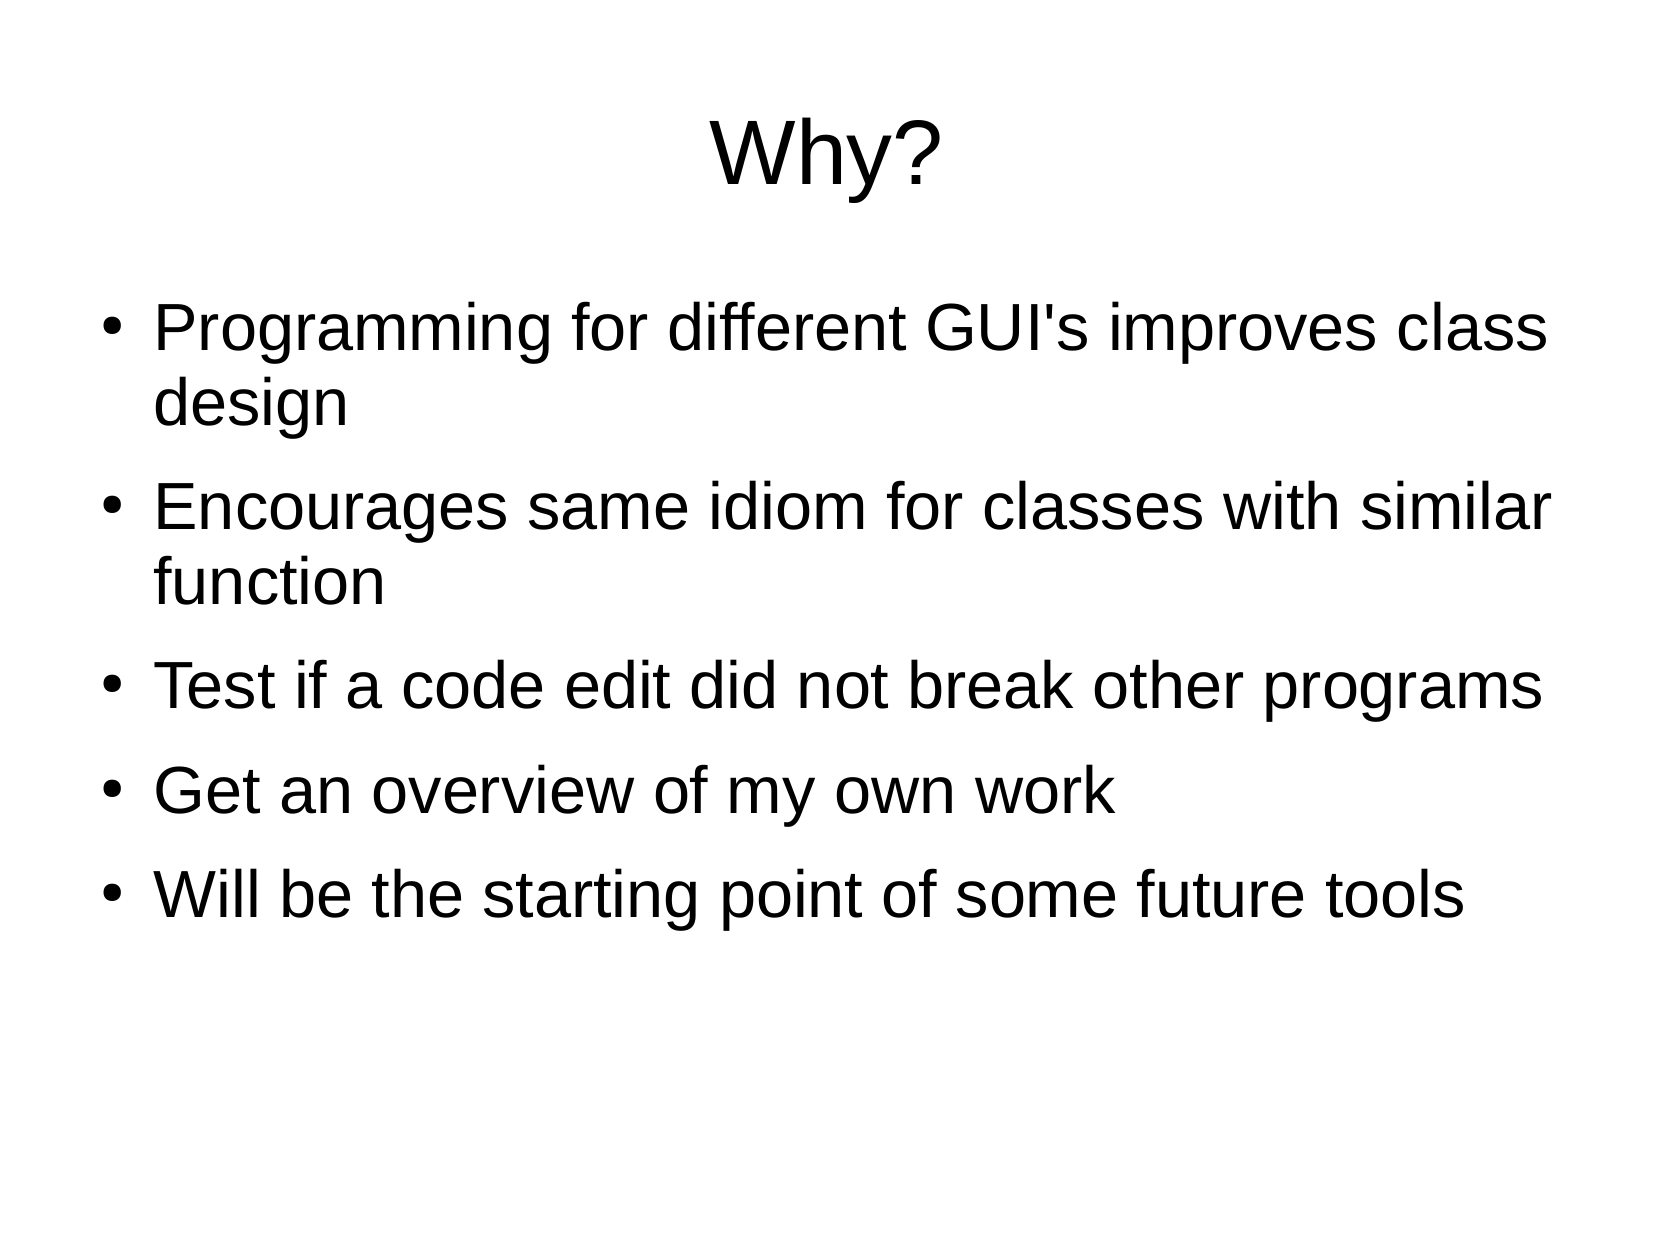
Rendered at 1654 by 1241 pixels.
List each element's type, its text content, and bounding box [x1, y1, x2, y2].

title Why? [82, 49, 1571, 257]
list Programming for different GUI's improves class design Encourages same idiom for classes with similar function Test if a code edit did not break other programs Get an overview of my own work Will be the starting point of some future tools [82, 290, 1571, 1109]
